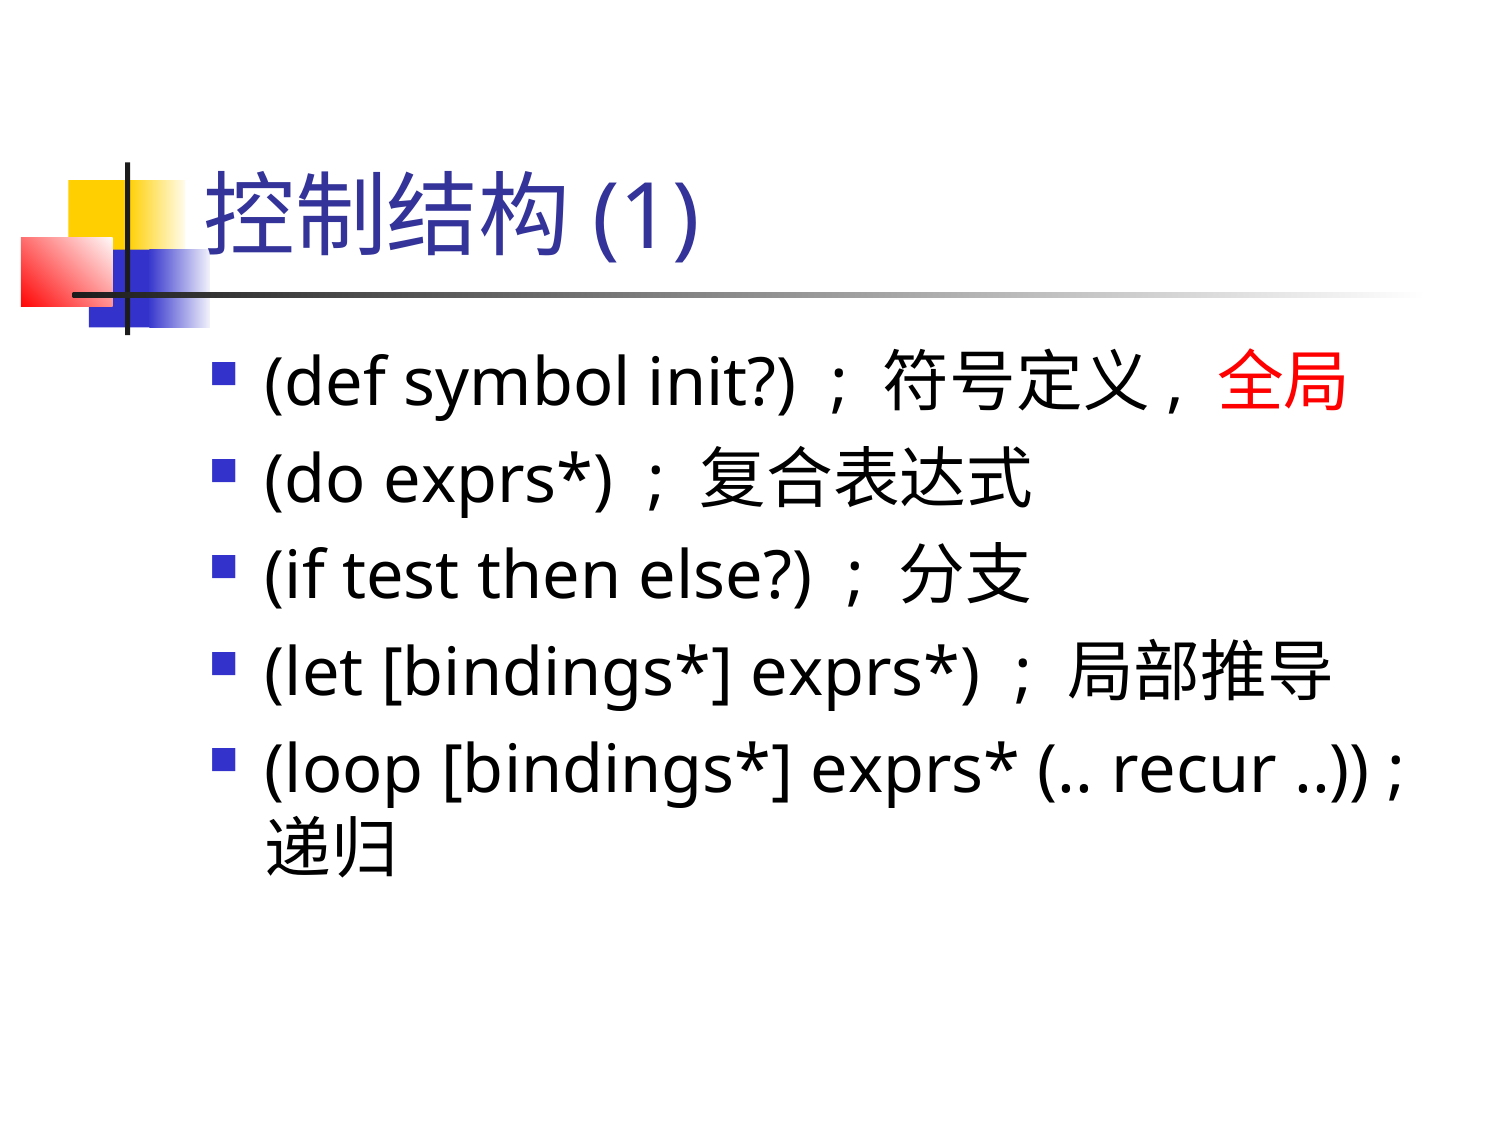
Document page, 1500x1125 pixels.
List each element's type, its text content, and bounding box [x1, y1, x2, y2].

title 控制结构(1) [188, 35, 1468, 276]
list (def symbol init?) ; 符号定义, 全局 (do exprs*) ; 复合表达式 (if test then else?) ; 分支 (let [bindings*] exprs*) ; 局部推导 (loop [bindings*] exprs* (.. recur ..)) ; 递归 [193, 331, 1469, 1007]
